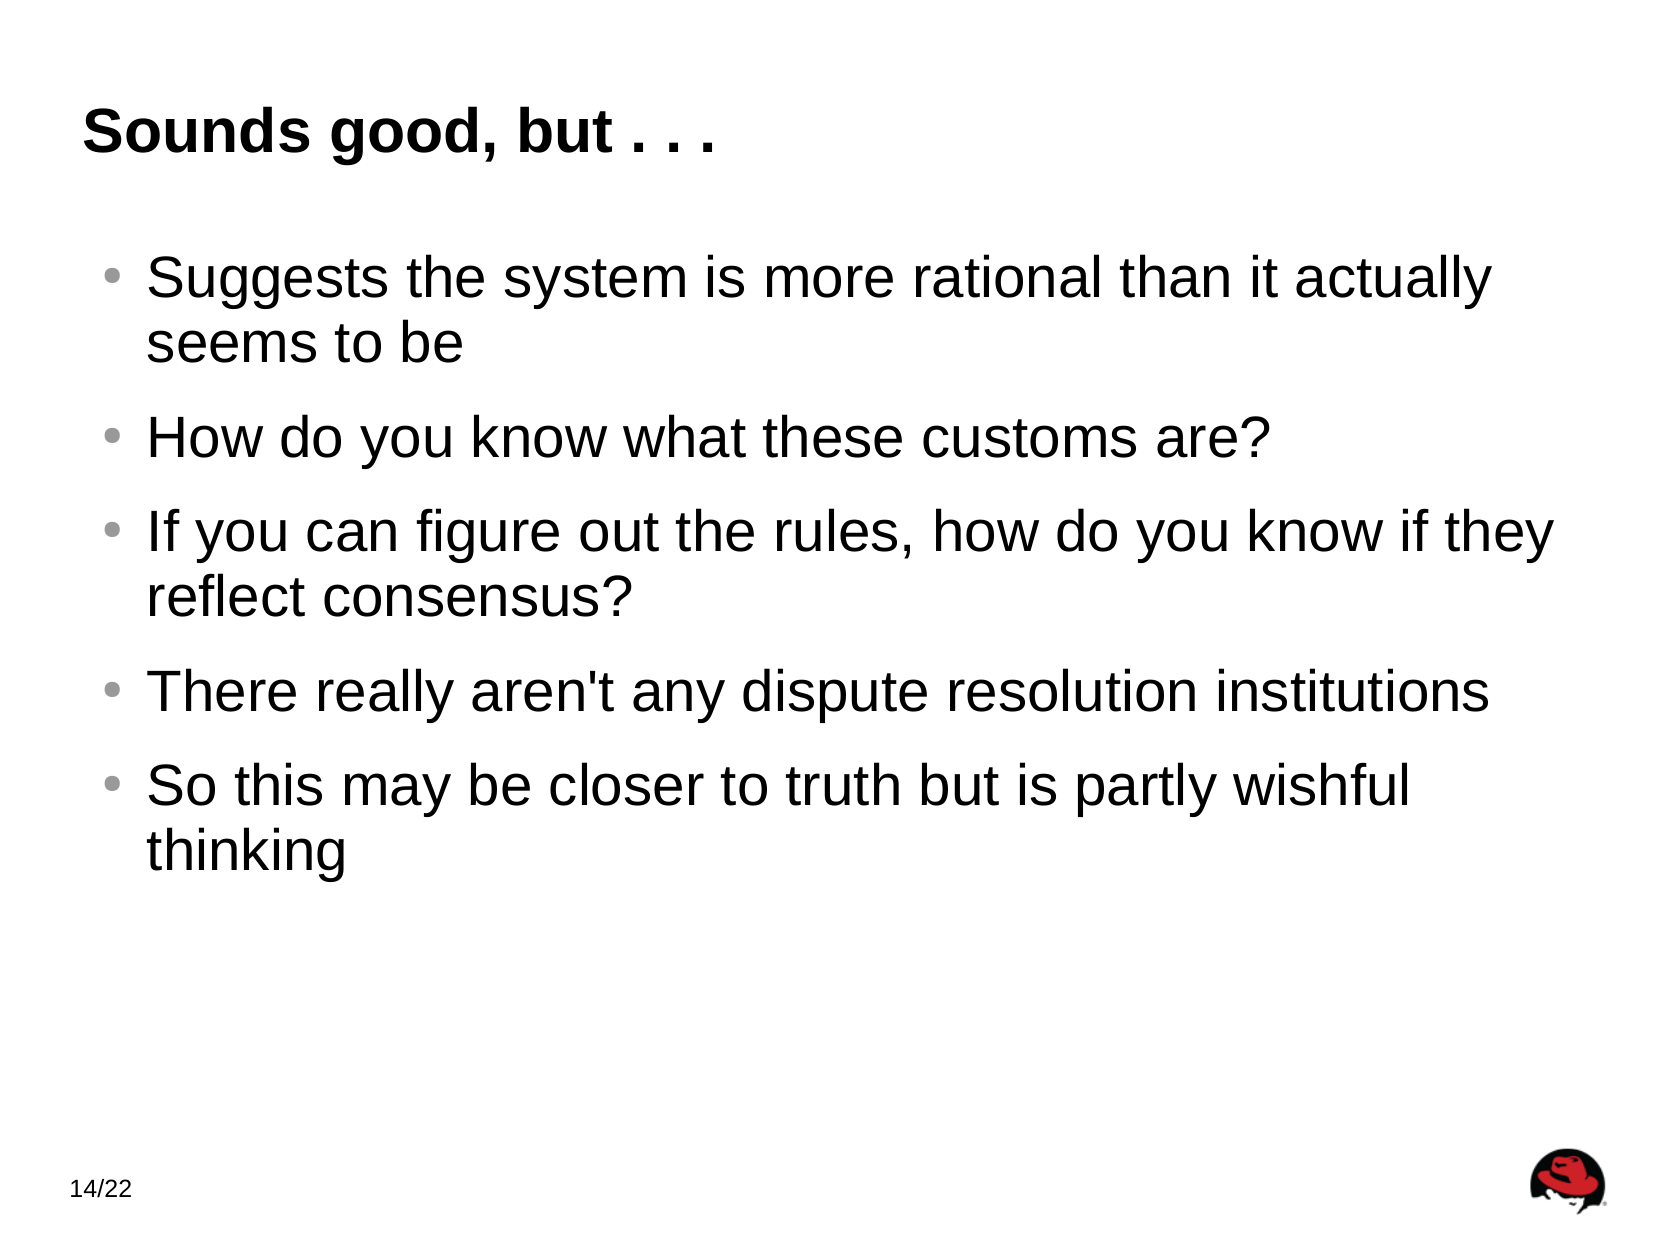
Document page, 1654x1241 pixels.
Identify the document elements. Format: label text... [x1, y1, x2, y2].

picture [1529, 1146, 1613, 1224]
list Suggests the system is more rational than it actually seems to be How do you know what these customs are? If you can figure out the rules, how do you know if they reflect consensus? There really aren't any dispute resolution institutions So this may be closer to truth but is partly wishful thinking [86, 244, 1576, 1024]
title Sounds good, but . . . [82, 45, 1571, 218]
